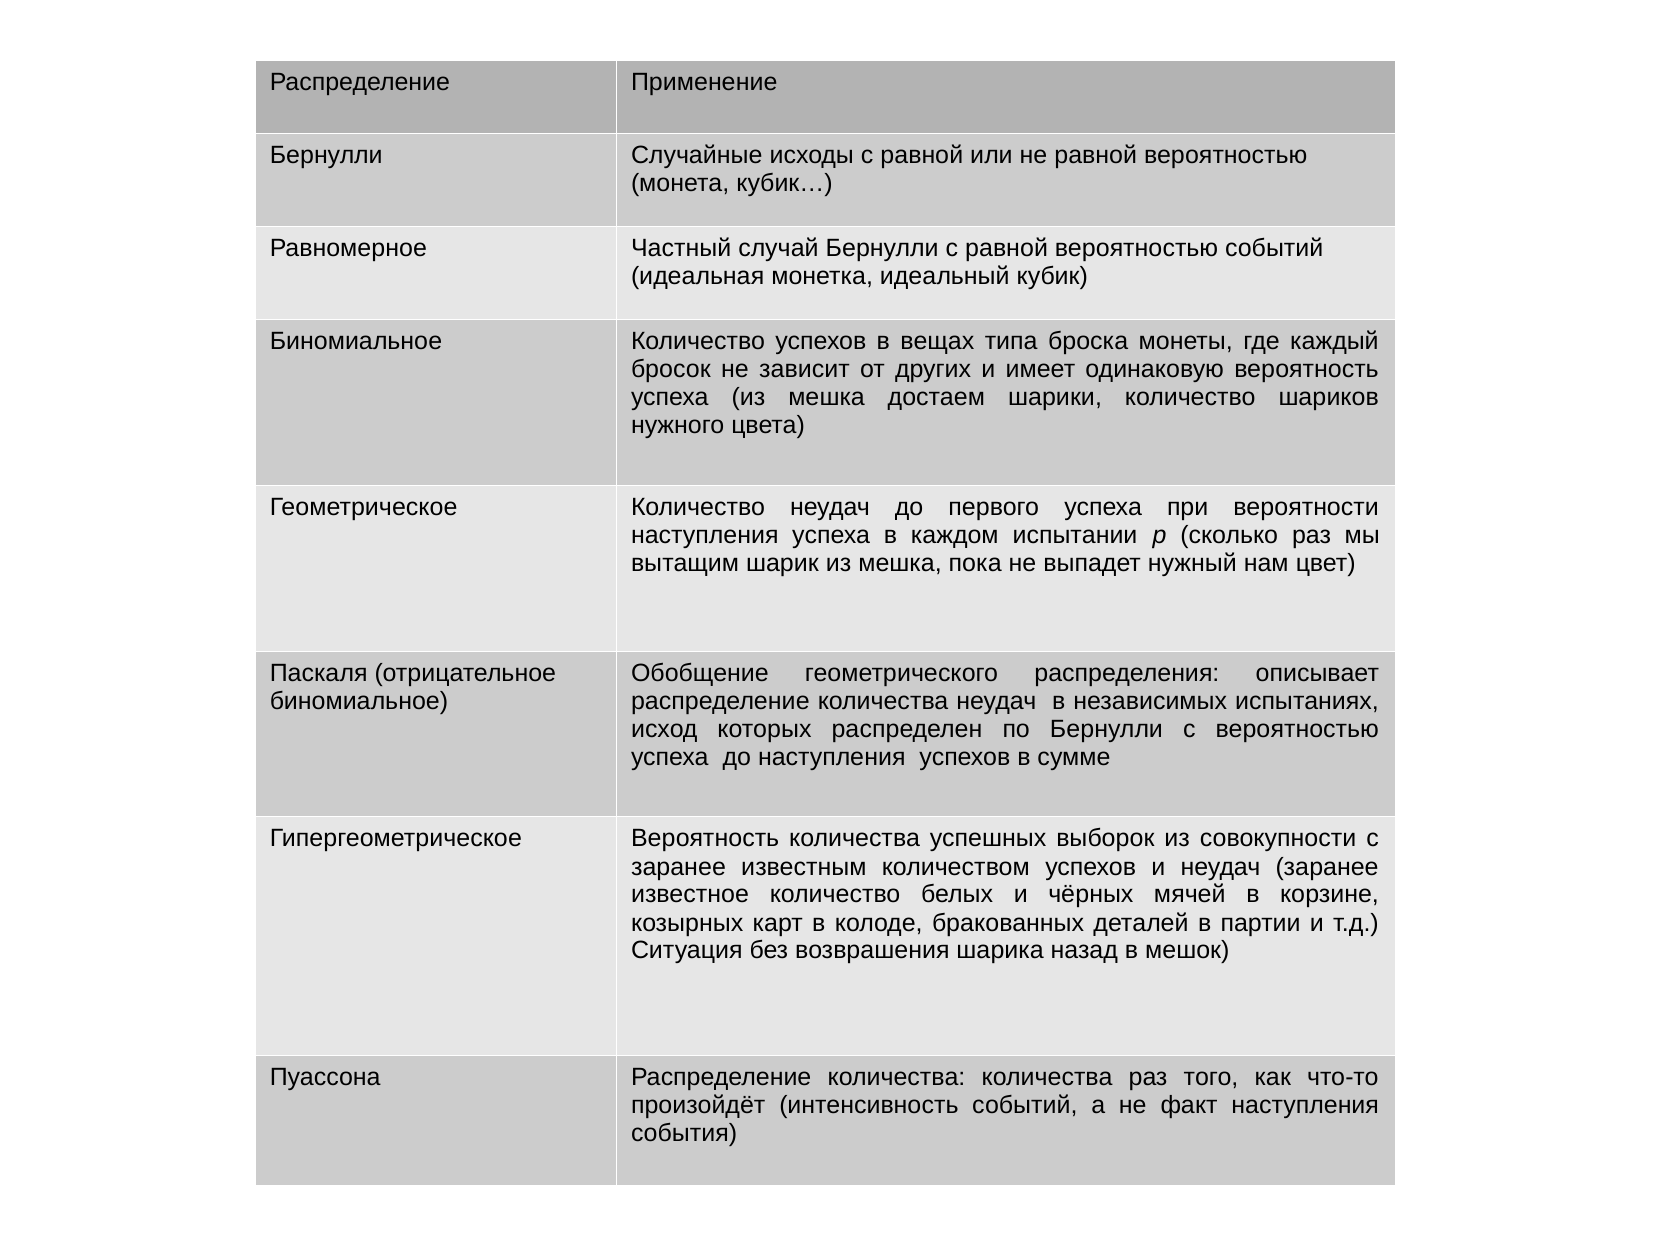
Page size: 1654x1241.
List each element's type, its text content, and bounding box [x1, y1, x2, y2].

table_cell Случайные исходы с равной или не равной вероятностью (монета, кубик…) [617, 134, 1395, 226]
table_cell Бернулли [256, 134, 616, 226]
table_cell Количество успехов в вещах типа броска монеты, где каждый бросок не зависит от других и имеет одинаковую вероятность успеха (из мешка достаем шарики, количество шариков нужного цвета) [617, 320, 1395, 485]
table_cell Геометрическое [256, 486, 616, 651]
table_cell Вероятность количества успешных выборок из совокупности с заранее известным количеством успехов и неудач (заранее известное количество белых и чёрных мячей в корзине, козырных карт в колоде, бракованных деталей в партии и т.д.) Ситуация без возврашения шарика назад в мешок) [617, 817, 1395, 1055]
table_cell Пуассона [256, 1056, 616, 1185]
table_cell Паскаля (отрицательное биномиальное) [256, 652, 616, 816]
table_cell Биномиальное [256, 320, 616, 485]
table_cell Количество неудач до первого успеха при вероятности наступления успеха в каждом испытании р (сколько раз мы вытащим шарик из мешка, пока не выпадет нужный нам цвет) [617, 486, 1395, 651]
table_cell Частный случай Бернулли с равной вероятностью событий (идеальная монетка, идеальный кубик) [617, 227, 1395, 319]
table_cell Обобщение геометрического распределения: описывает распределение количества неудач в независимых испытаниях, исход которых распределен по Бернулли с вероятностью успеха до наступления успехов в сумме [617, 652, 1395, 816]
table_header Применение [617, 61, 1395, 133]
table_cell Равномерное [256, 227, 616, 319]
table_cell Гипергеометрическое [256, 817, 616, 1055]
table_cell Распределение количества: количества раз того, как что-то произойдёт (интенсивность событий, а не факт наступления события) [617, 1056, 1395, 1185]
table_header Распределение [256, 61, 616, 133]
